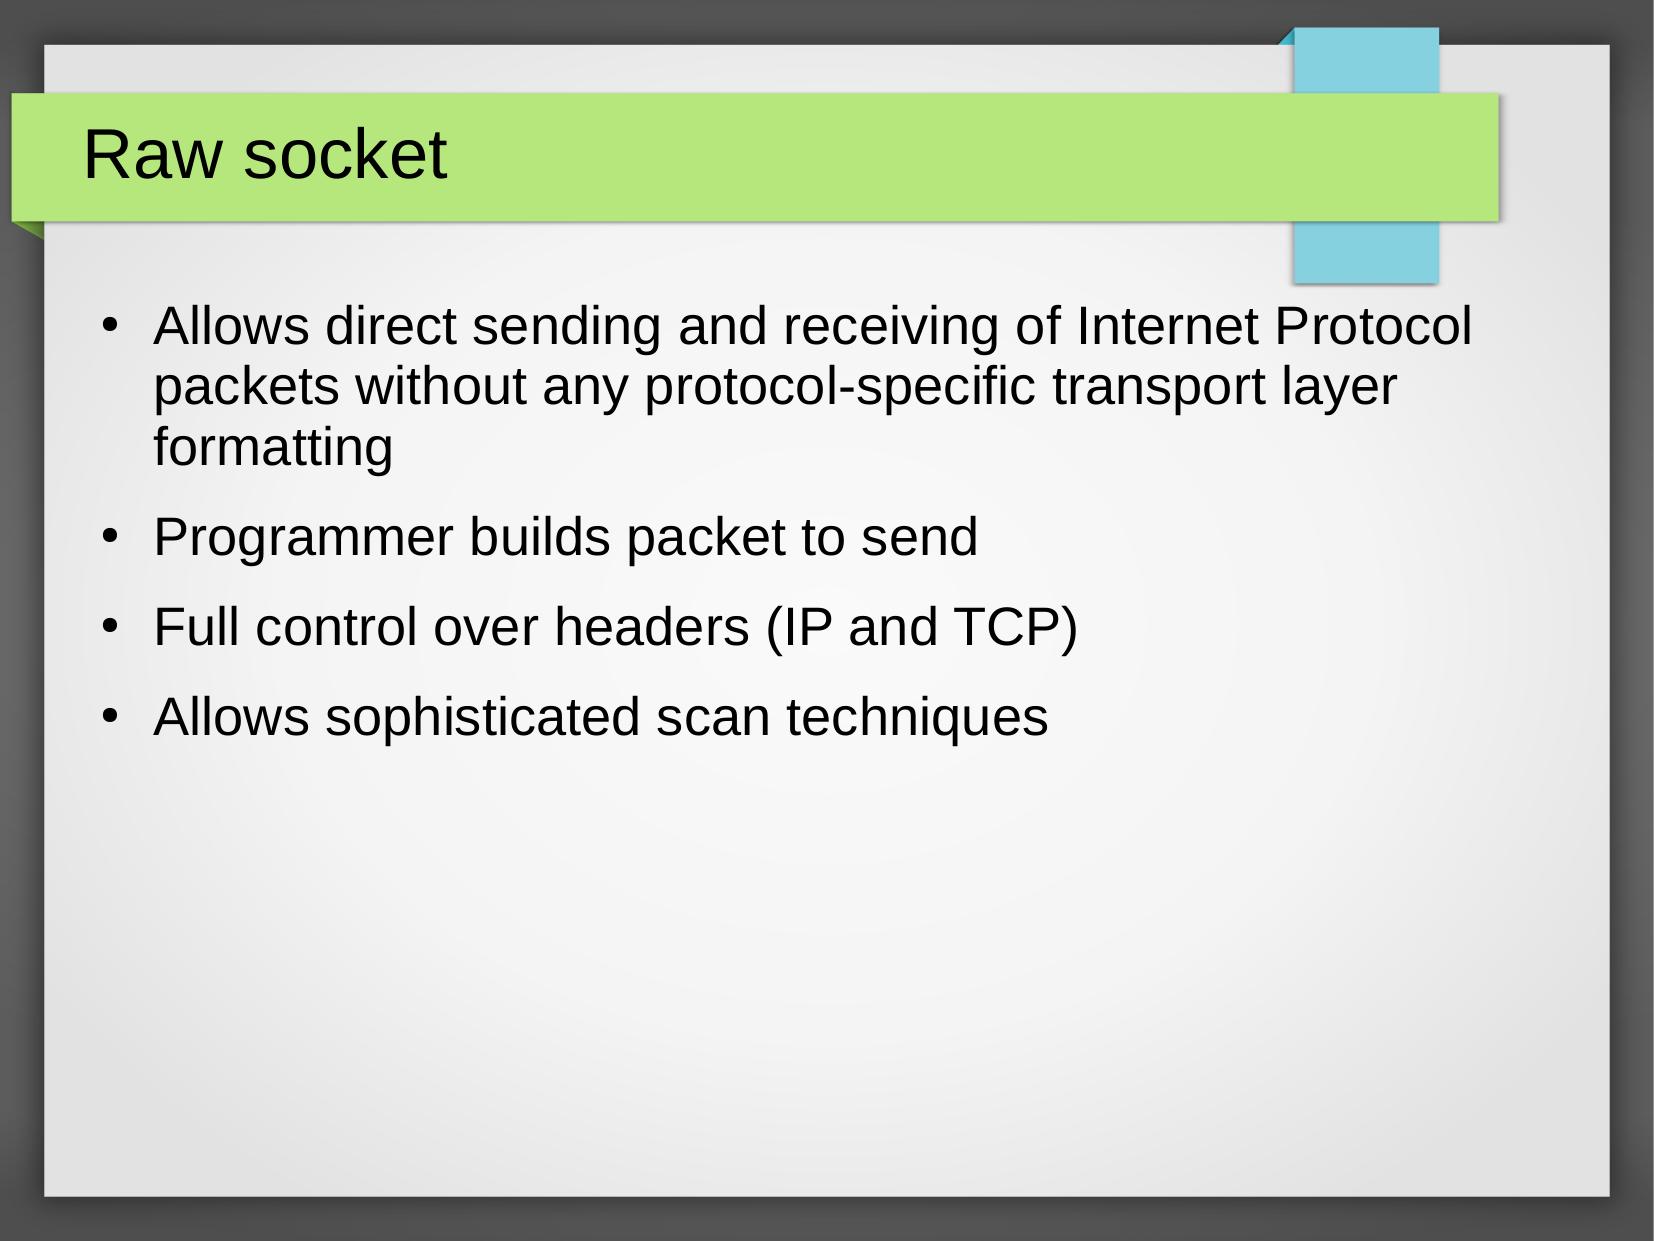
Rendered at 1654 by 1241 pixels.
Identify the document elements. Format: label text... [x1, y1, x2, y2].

list Allows direct sending and receiving of Internet Protocol packets without any protocol-specific transport layer formatting Programmer builds packet to send Full control over headers (IP and TCP) Allows sophisticated scan techniques [82, 295, 1571, 1015]
picture [0, 0, 1654, 1241]
title Raw socket [82, 94, 1264, 213]
